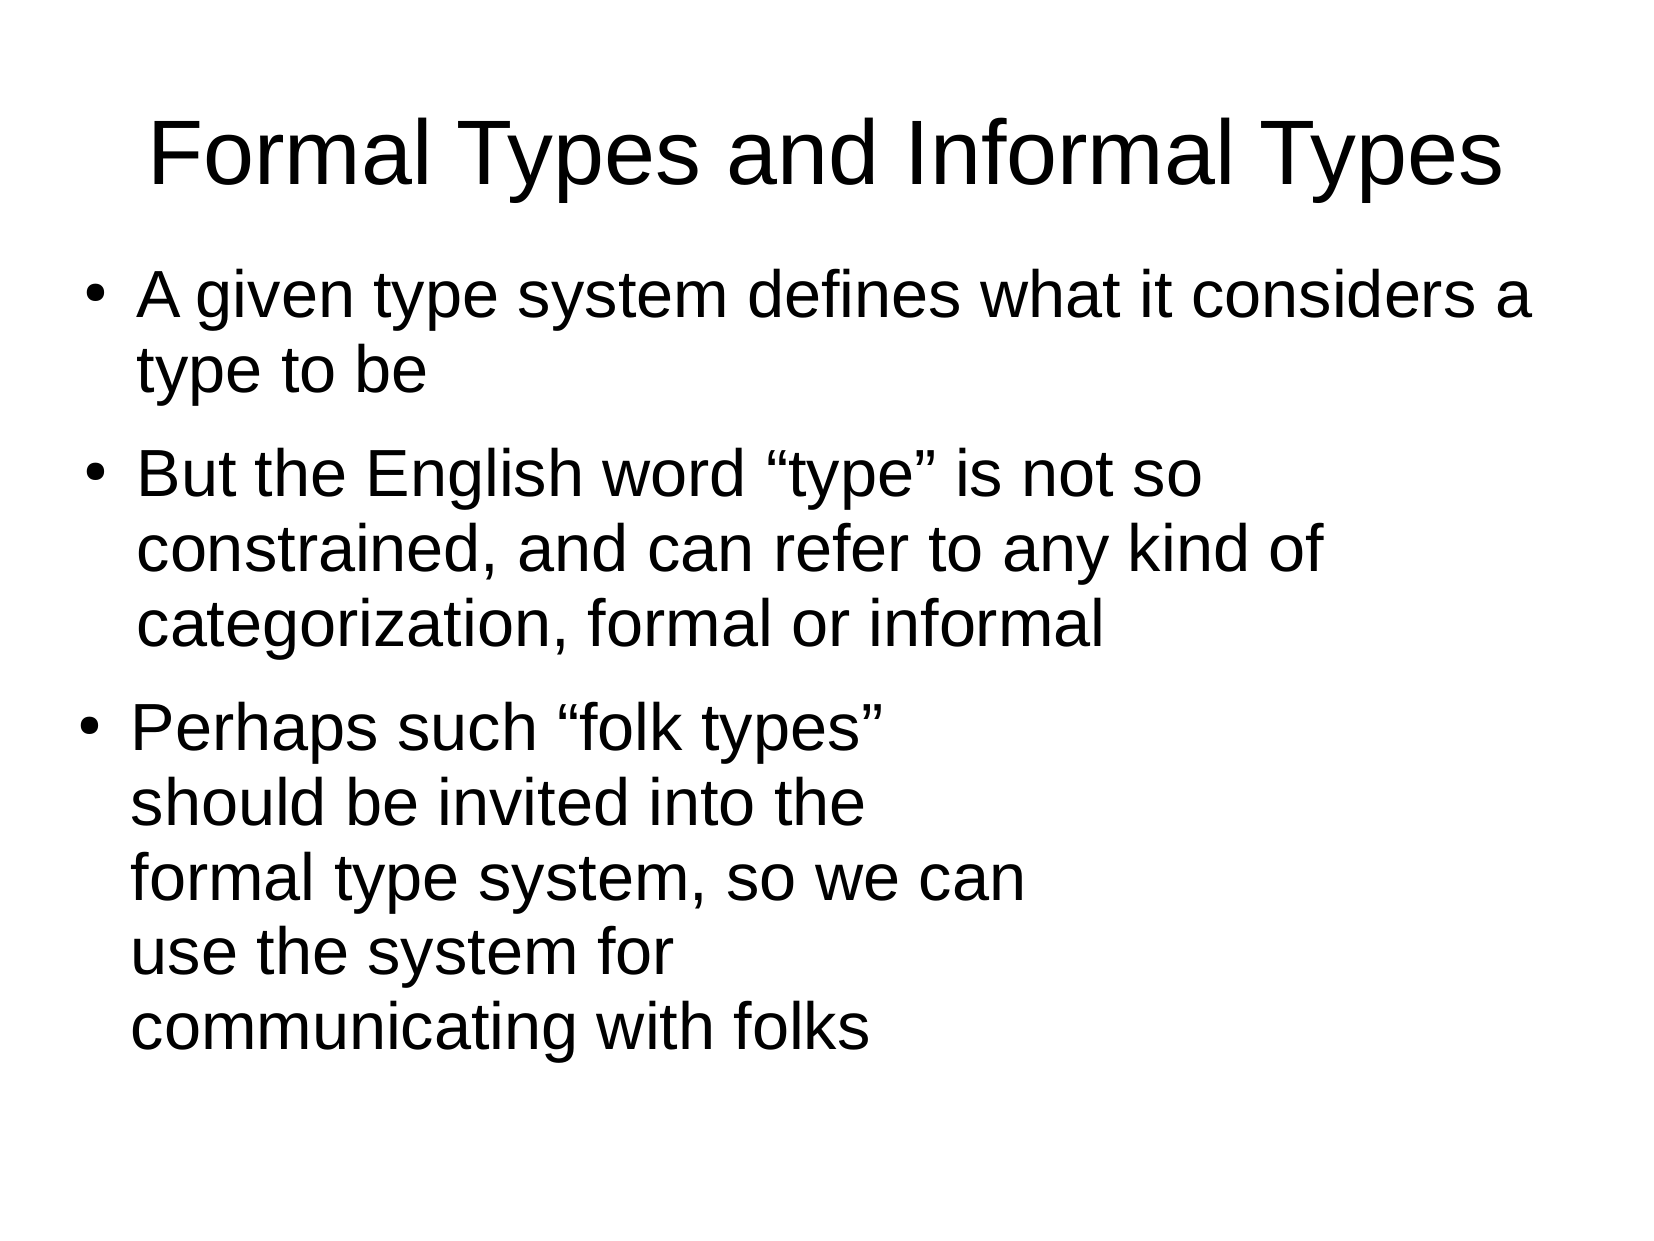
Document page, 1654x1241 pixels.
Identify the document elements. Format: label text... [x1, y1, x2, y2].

list Perhaps such “folk types” should be invited into the formal type system, so we can use the system for communicating with folks [60, 690, 1051, 1096]
title Formal Types and Informal Types [82, 49, 1571, 257]
list A given type system defines what it considers a type to be But the English word “type” is not so constrained, and can refer to any kind of categorization, formal or informal [65, 257, 1554, 686]
